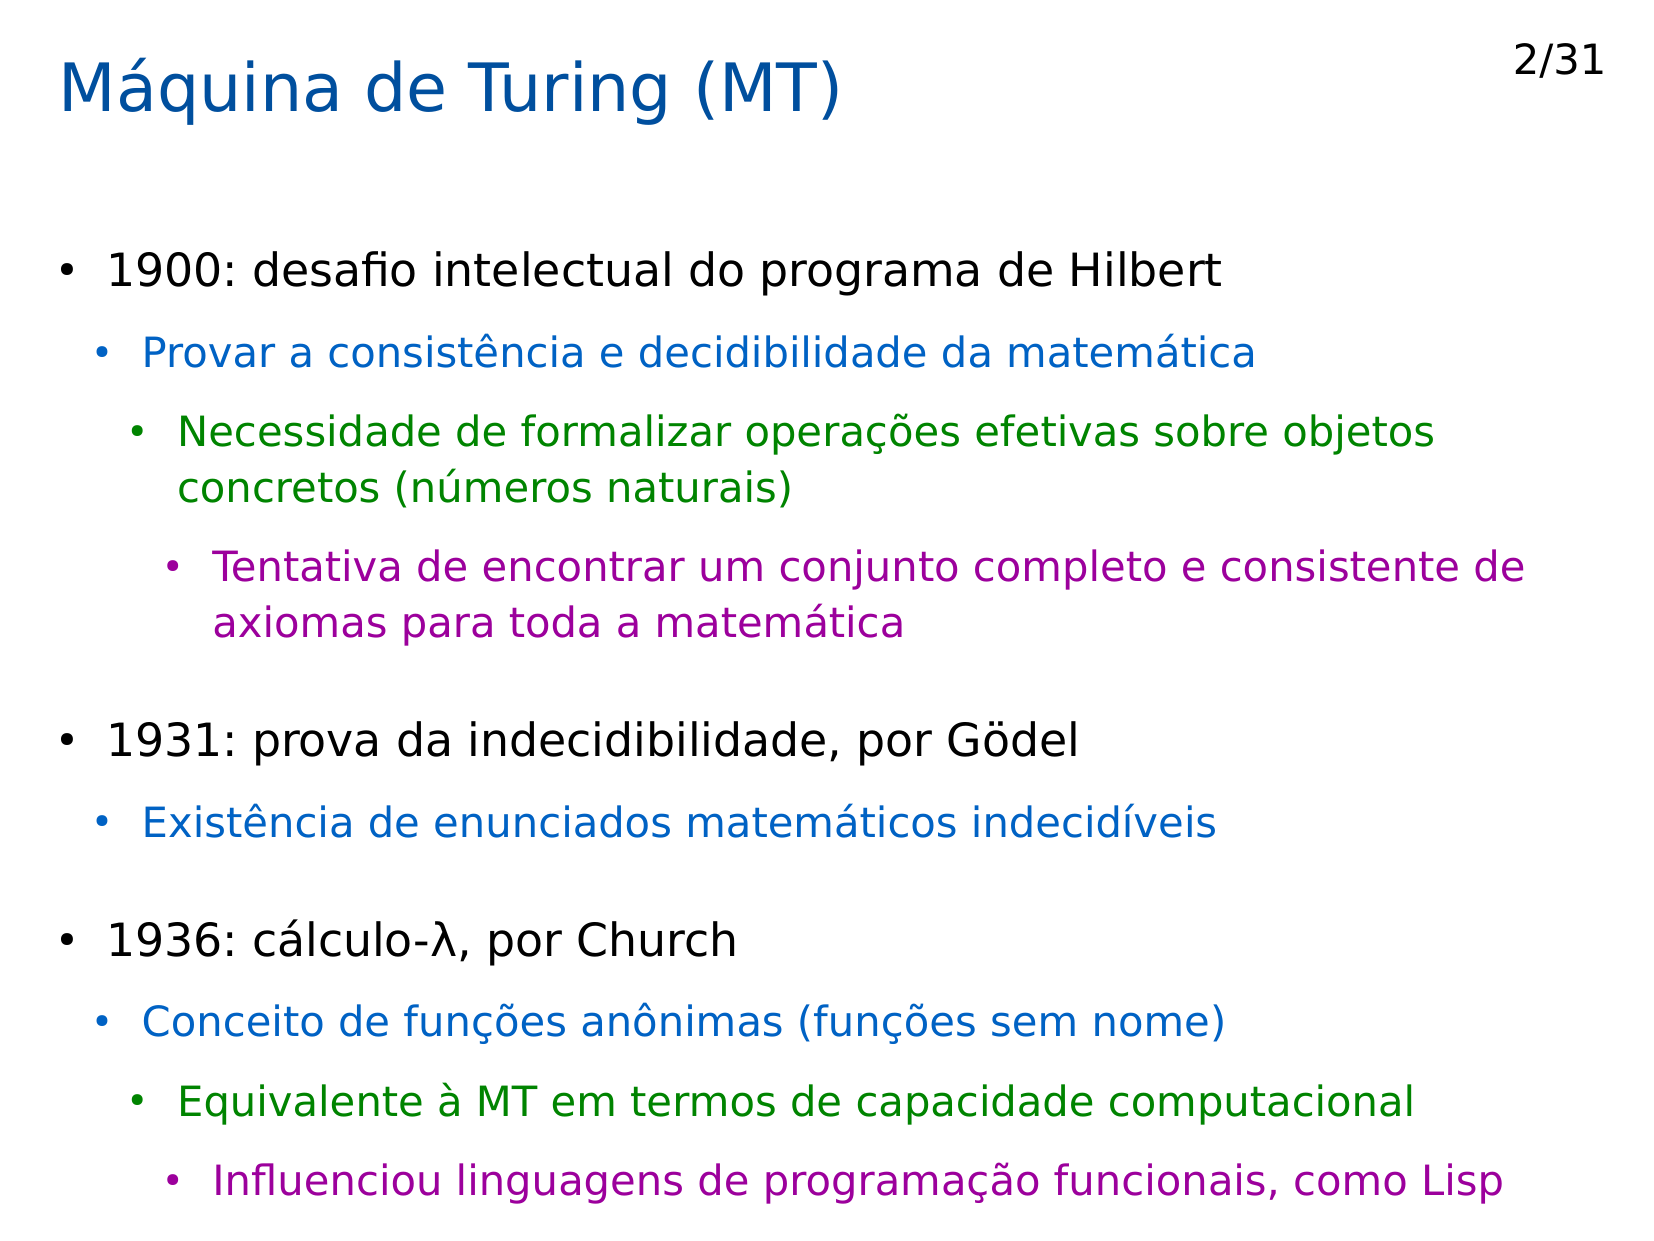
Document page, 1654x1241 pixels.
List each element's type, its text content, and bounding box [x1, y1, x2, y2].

list 1900: desafio intelectual do programa de Hilbert Provar a consistência e decidibilidade da matemática Necessidade de formalizar operações efetivas sobre objetos concretos (números naturais) Tentativa de encontrar um conjunto completo e consistente de axiomas para toda a matemática 1931: prova da indecidibilidade, por Gödel Existência de enunciados matemáticos indecidíveis 1936: cálculo-λ, por Church Conceito de funções anônimas (funções sem nome) Equivalente à MT em termos de capacidade computacional Influenciou linguagens de programação funcionais, como Lisp [59, 236, 1595, 1211]
title Máquina de Turing (MT) [59, 29, 1506, 148]
